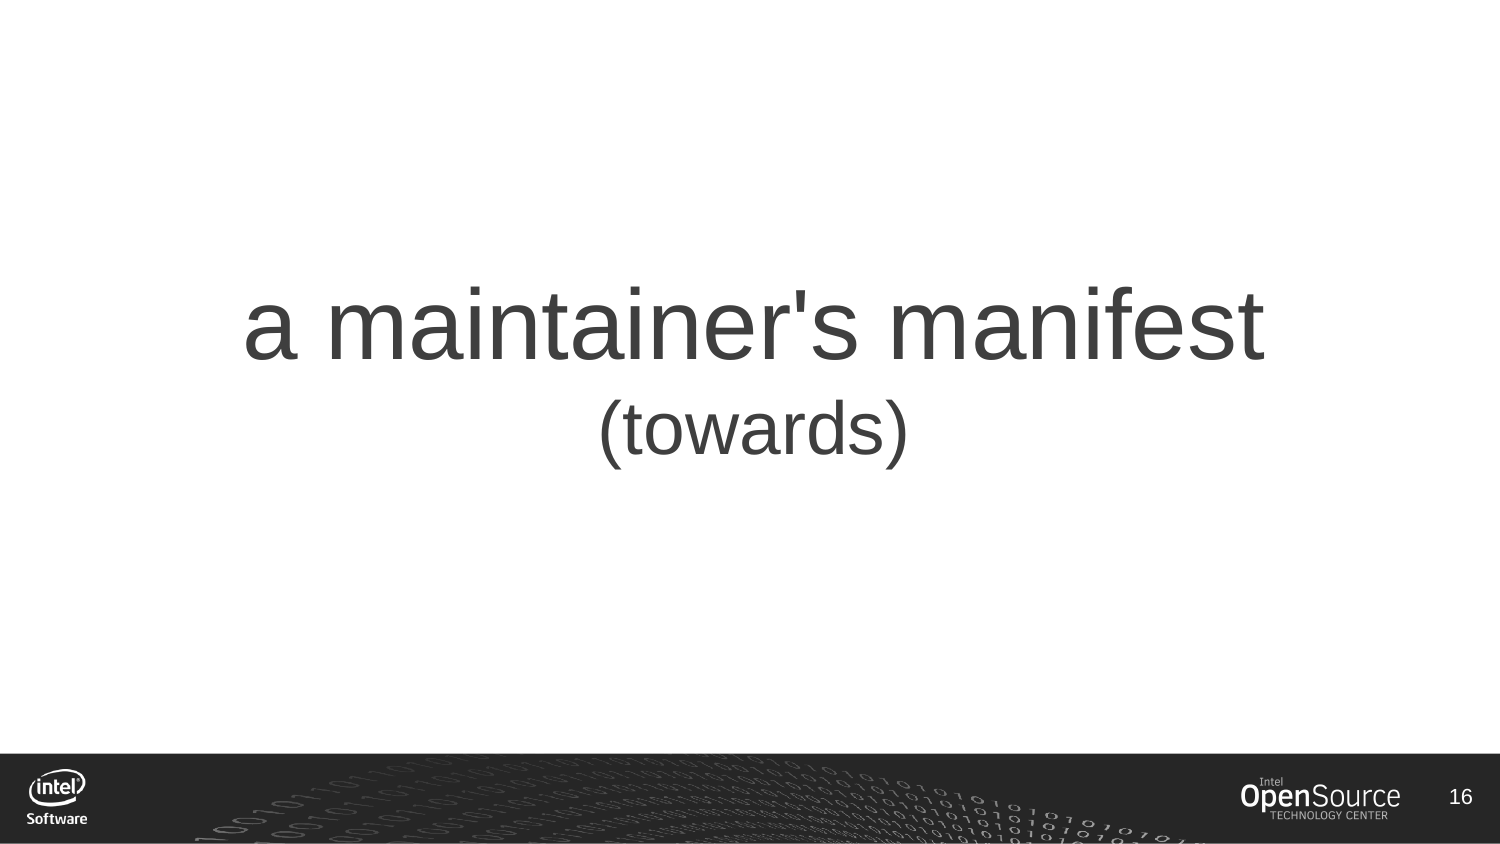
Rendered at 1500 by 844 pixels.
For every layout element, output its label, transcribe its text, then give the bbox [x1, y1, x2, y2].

picture [27, 753, 87, 844]
title a maintainer's manifest (towards) [79, 259, 1430, 413]
picture [1220, 757, 1418, 839]
